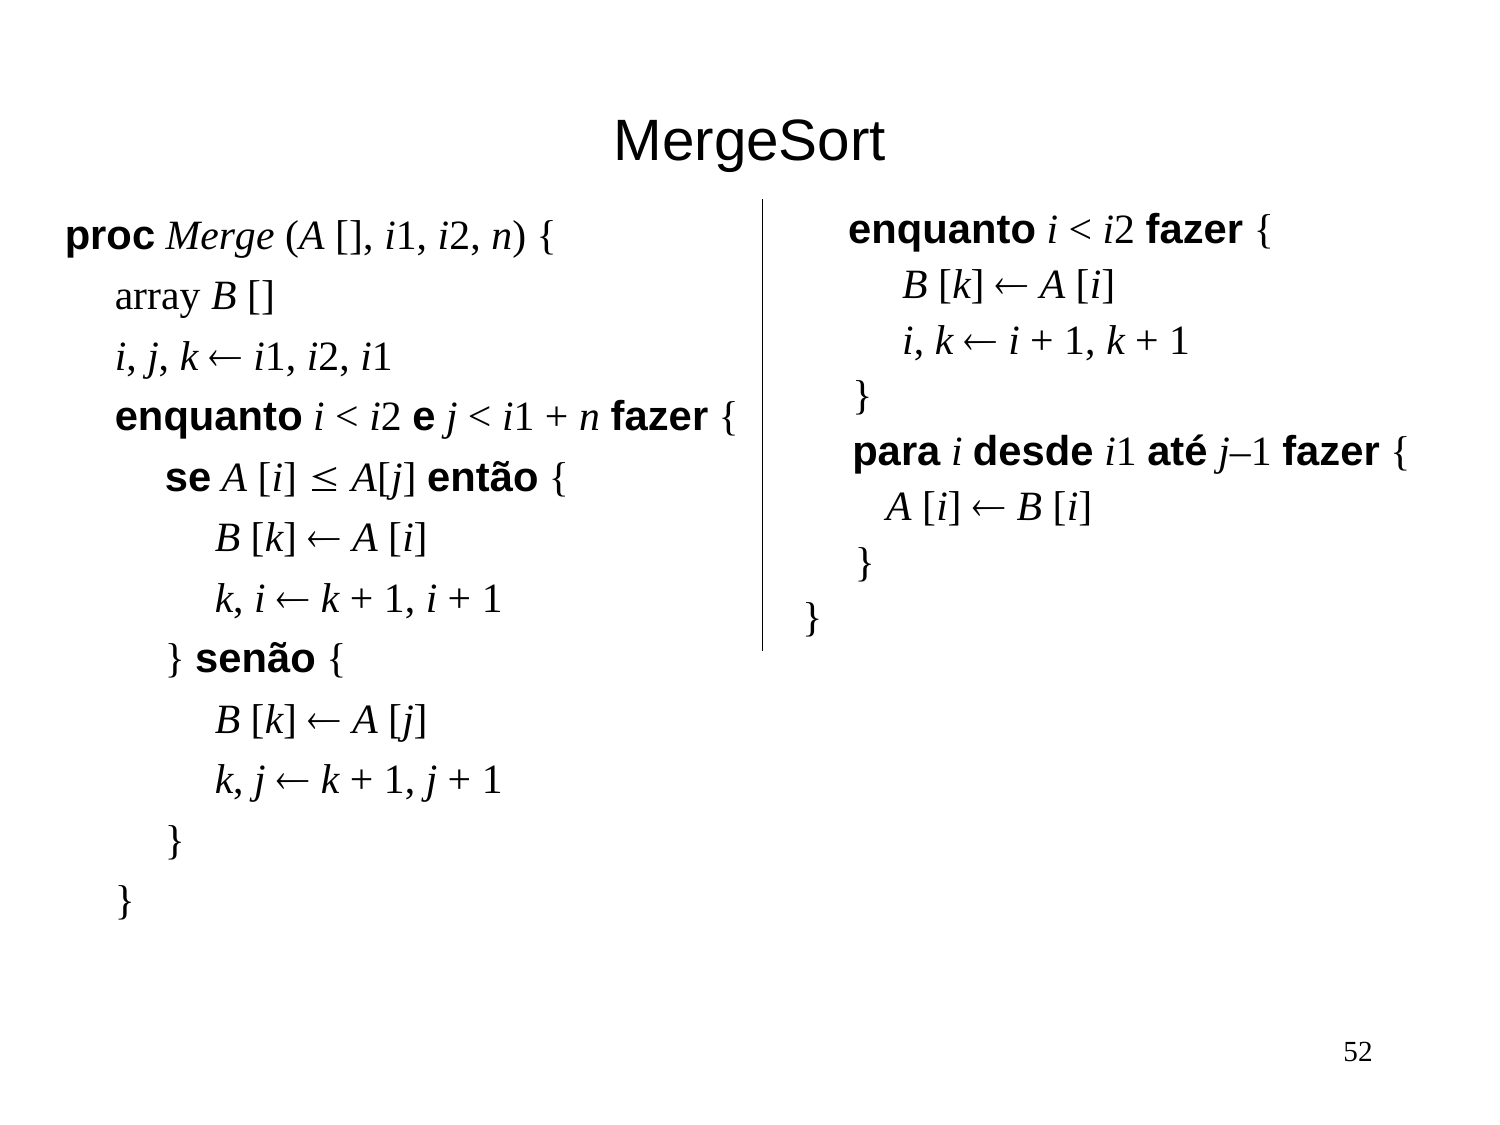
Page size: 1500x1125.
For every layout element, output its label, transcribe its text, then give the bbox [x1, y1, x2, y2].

list proc Merge (A [], i1, i2, n) { array B [] i, j, k  i1, i2, i1 enquanto i < i2 e j < i1 + n fazer { se A [i]  A[j] então { B [k]  A [i] k, i  k + 1, i + 1 } senão { B [k]  A [j] k, j  k + 1, j + 1 } } [49, 200, 763, 1013]
title MergeSort [112, 99, 1388, 175]
text_box enquanto i < i2 fazer { B [k]  A [i] i, k  i + 1, k + 1 } para i desde i1 até j–1 fazer { A [i]  B [i] } } [787, 200, 1500, 1013]
